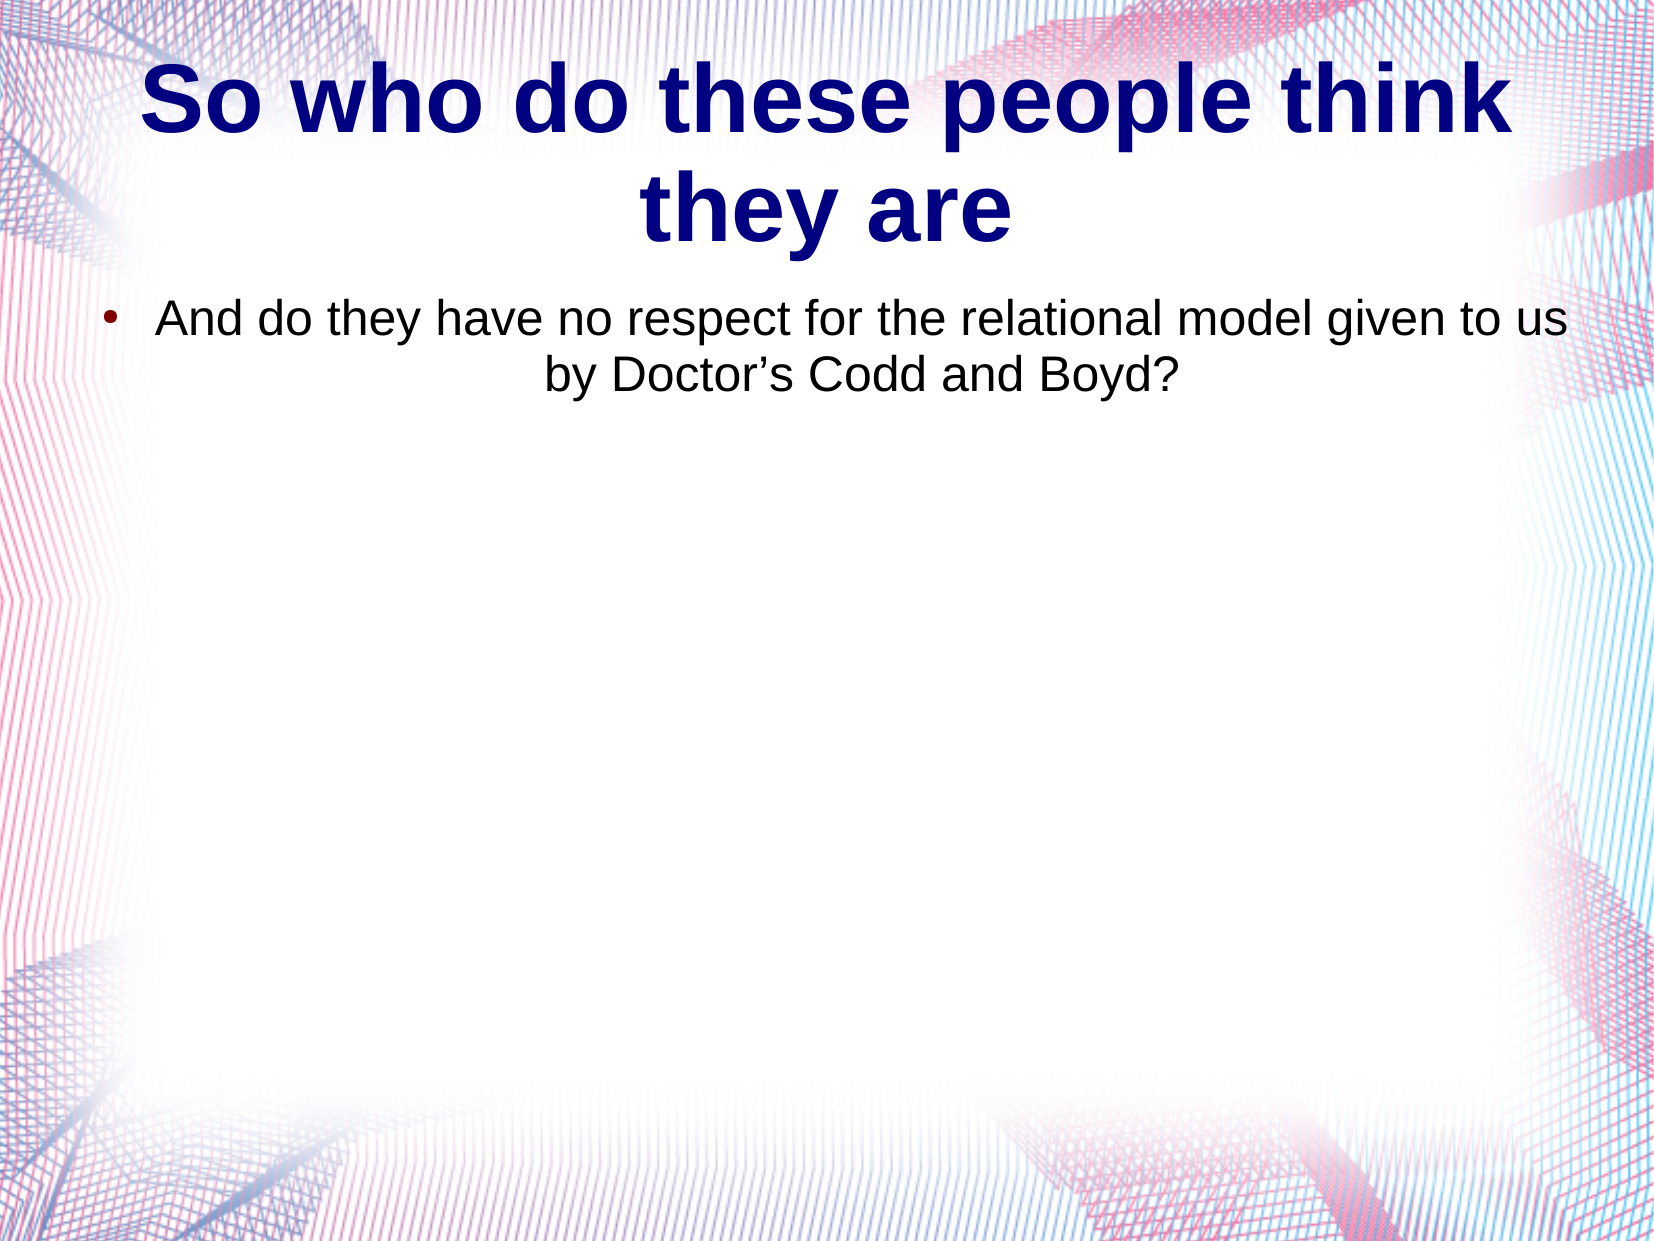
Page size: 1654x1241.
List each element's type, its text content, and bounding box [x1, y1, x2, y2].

title So who do these people think they are [82, 43, 1571, 263]
picture [0, 0, 1654, 1241]
list And do they have no respect for the relational model given to us by Doctor’s Codd and Boyd? [82, 290, 1571, 1109]
